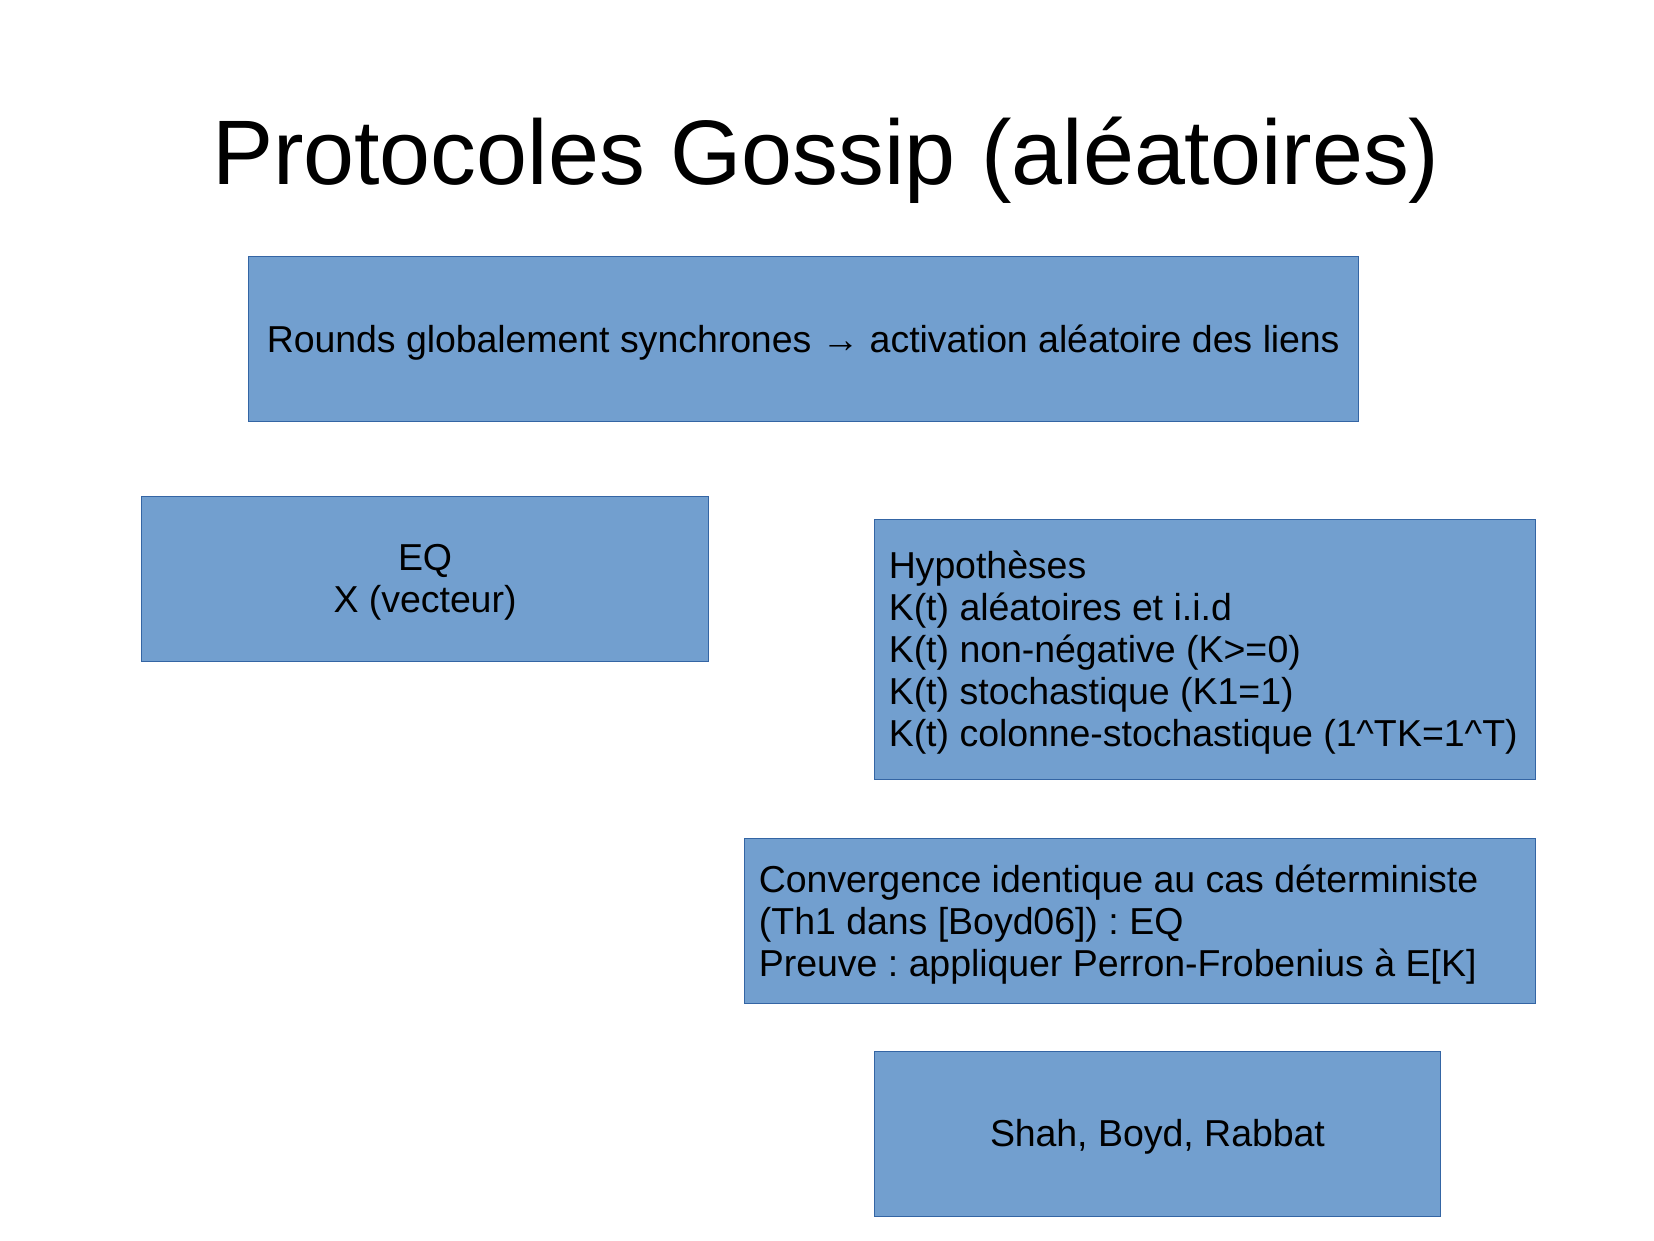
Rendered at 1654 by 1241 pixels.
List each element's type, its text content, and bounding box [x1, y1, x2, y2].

title Protocoles Gossip (aléatoires) [82, 49, 1571, 257]
text_box EQ X (vecteur) [141, 496, 709, 662]
text_box Convergence identique au cas déterministe (Th1 dans [Boyd06]) : EQ Preuve : appliquer Perron-Frobenius à E[K] [744, 838, 1536, 1004]
text_box Shah, Boyd, Rabbat [874, 1051, 1441, 1217]
text_box Hypothèses K(t) aléatoires et i.i.d K(t) non-négative (K>=0) K(t) stochastique (K1=1) K(t) colonne-stochastique (1^TK=1^T) [874, 519, 1536, 780]
text_box Rounds globalement synchrones → activation aléatoire des liens [248, 256, 1359, 422]
